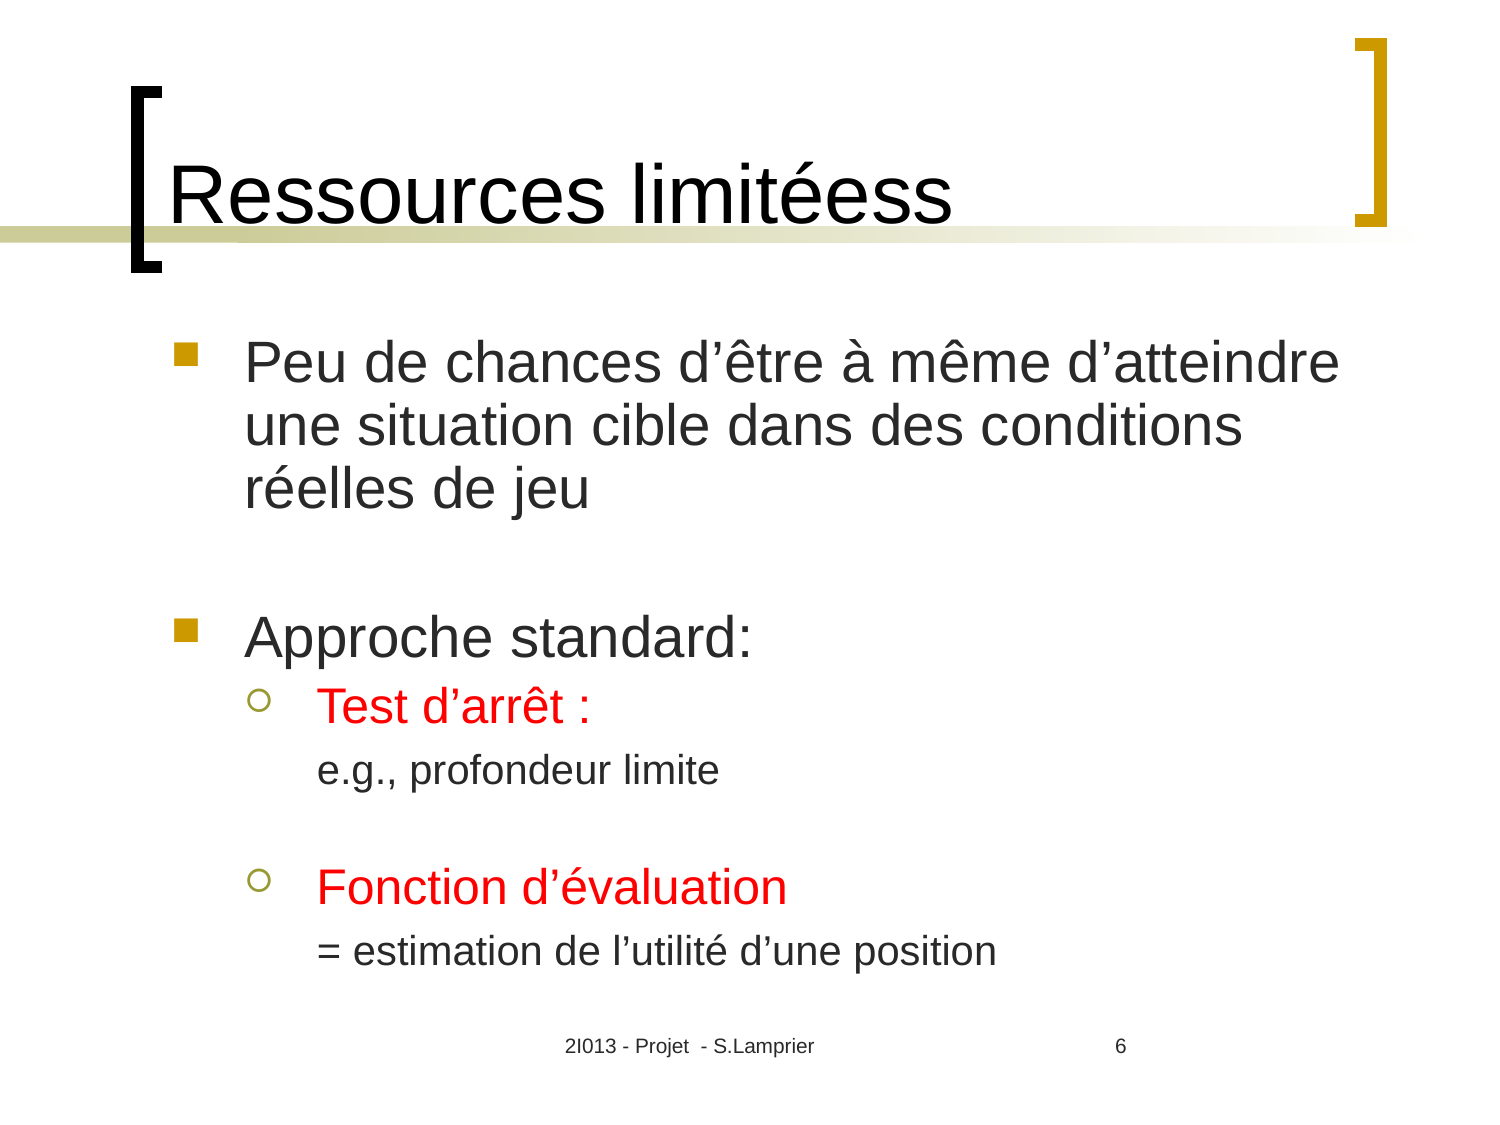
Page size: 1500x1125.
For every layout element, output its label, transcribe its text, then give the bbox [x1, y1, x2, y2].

slide_number <numéro> [1100, 1025, 1413, 1100]
title Ressources limitéess [152, 15, 1328, 248]
footer 2I013 - Projet - S.Lamprier [549, 1025, 1025, 1100]
list Peu de chances d’être à même d’atteindre une situation cible dans des conditions réelles de jeu Approche standard: Test d’arrêt : e.g., profondeur limite Fonction d’évaluation = estimation de l’utilité d’une position [155, 324, 1413, 1000]
